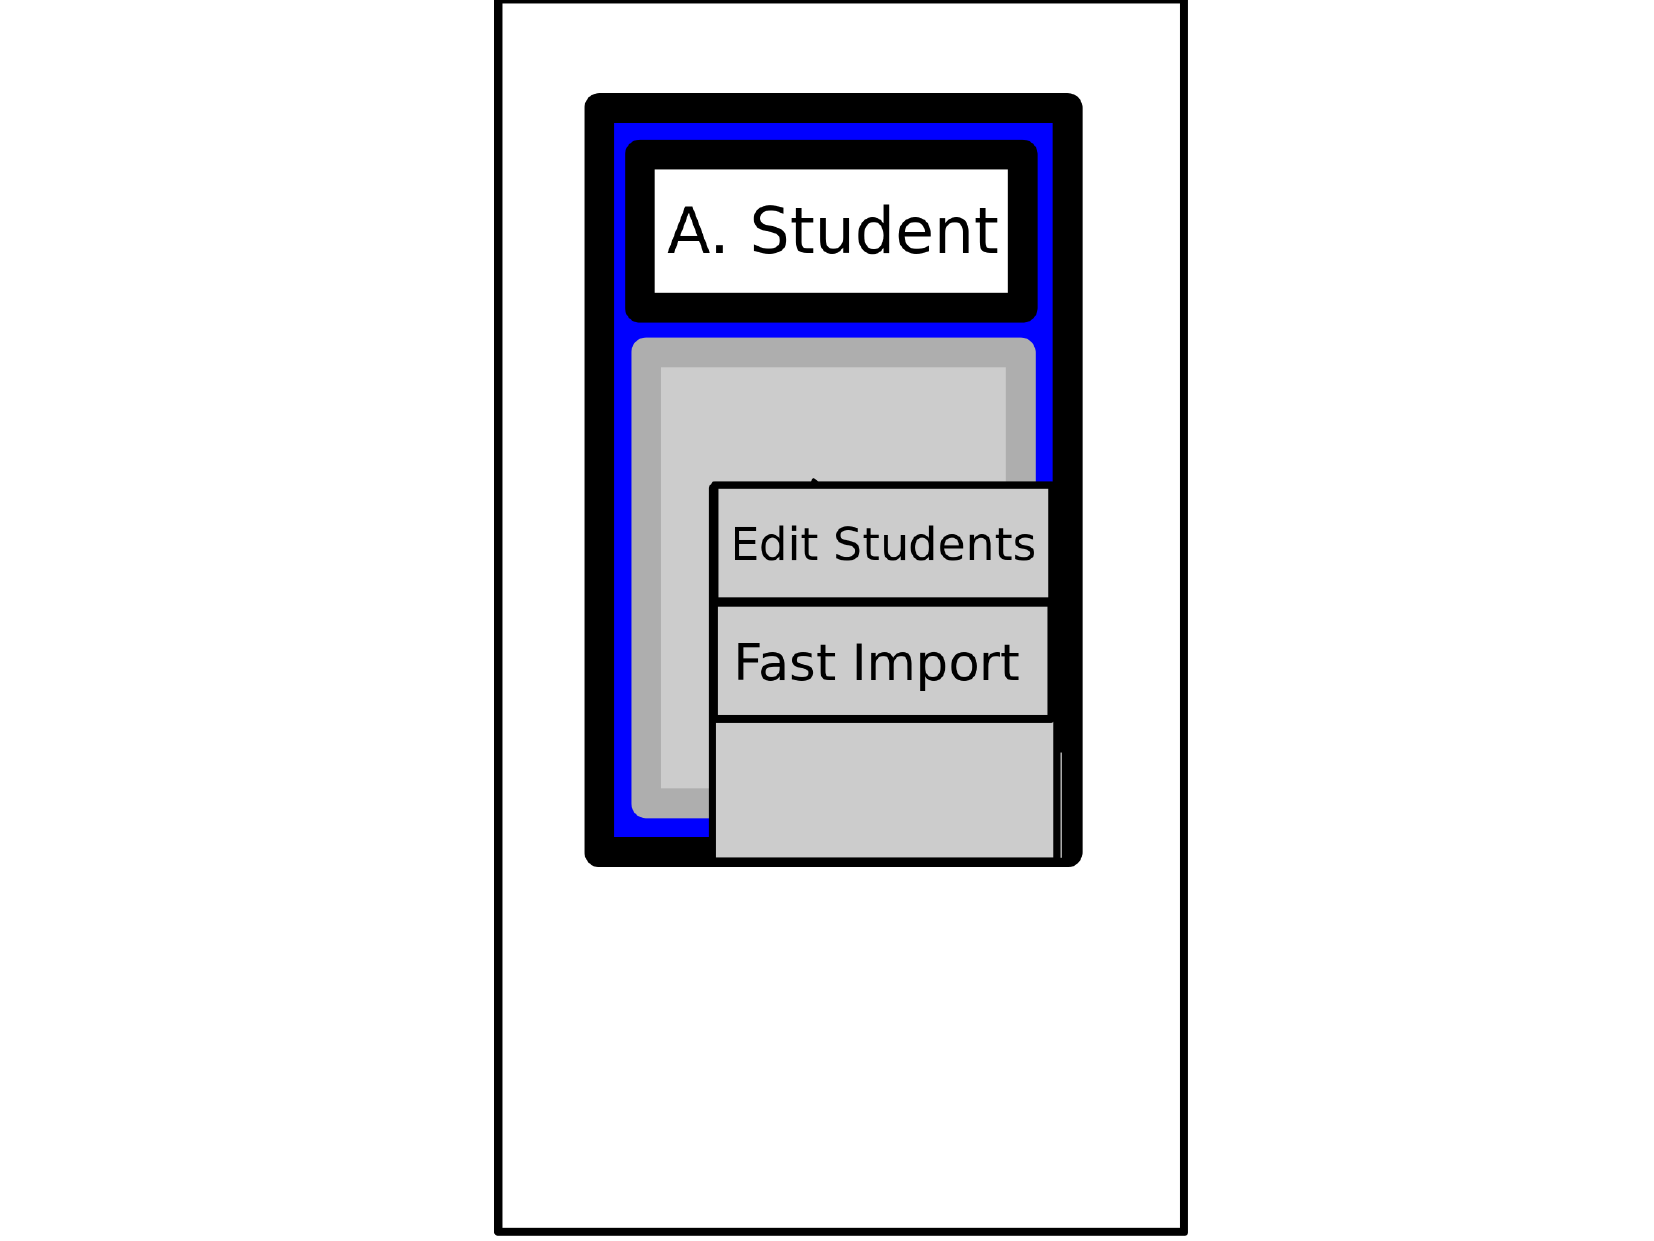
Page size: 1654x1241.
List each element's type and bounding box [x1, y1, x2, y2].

picture [494, 0, 1188, 1236]
